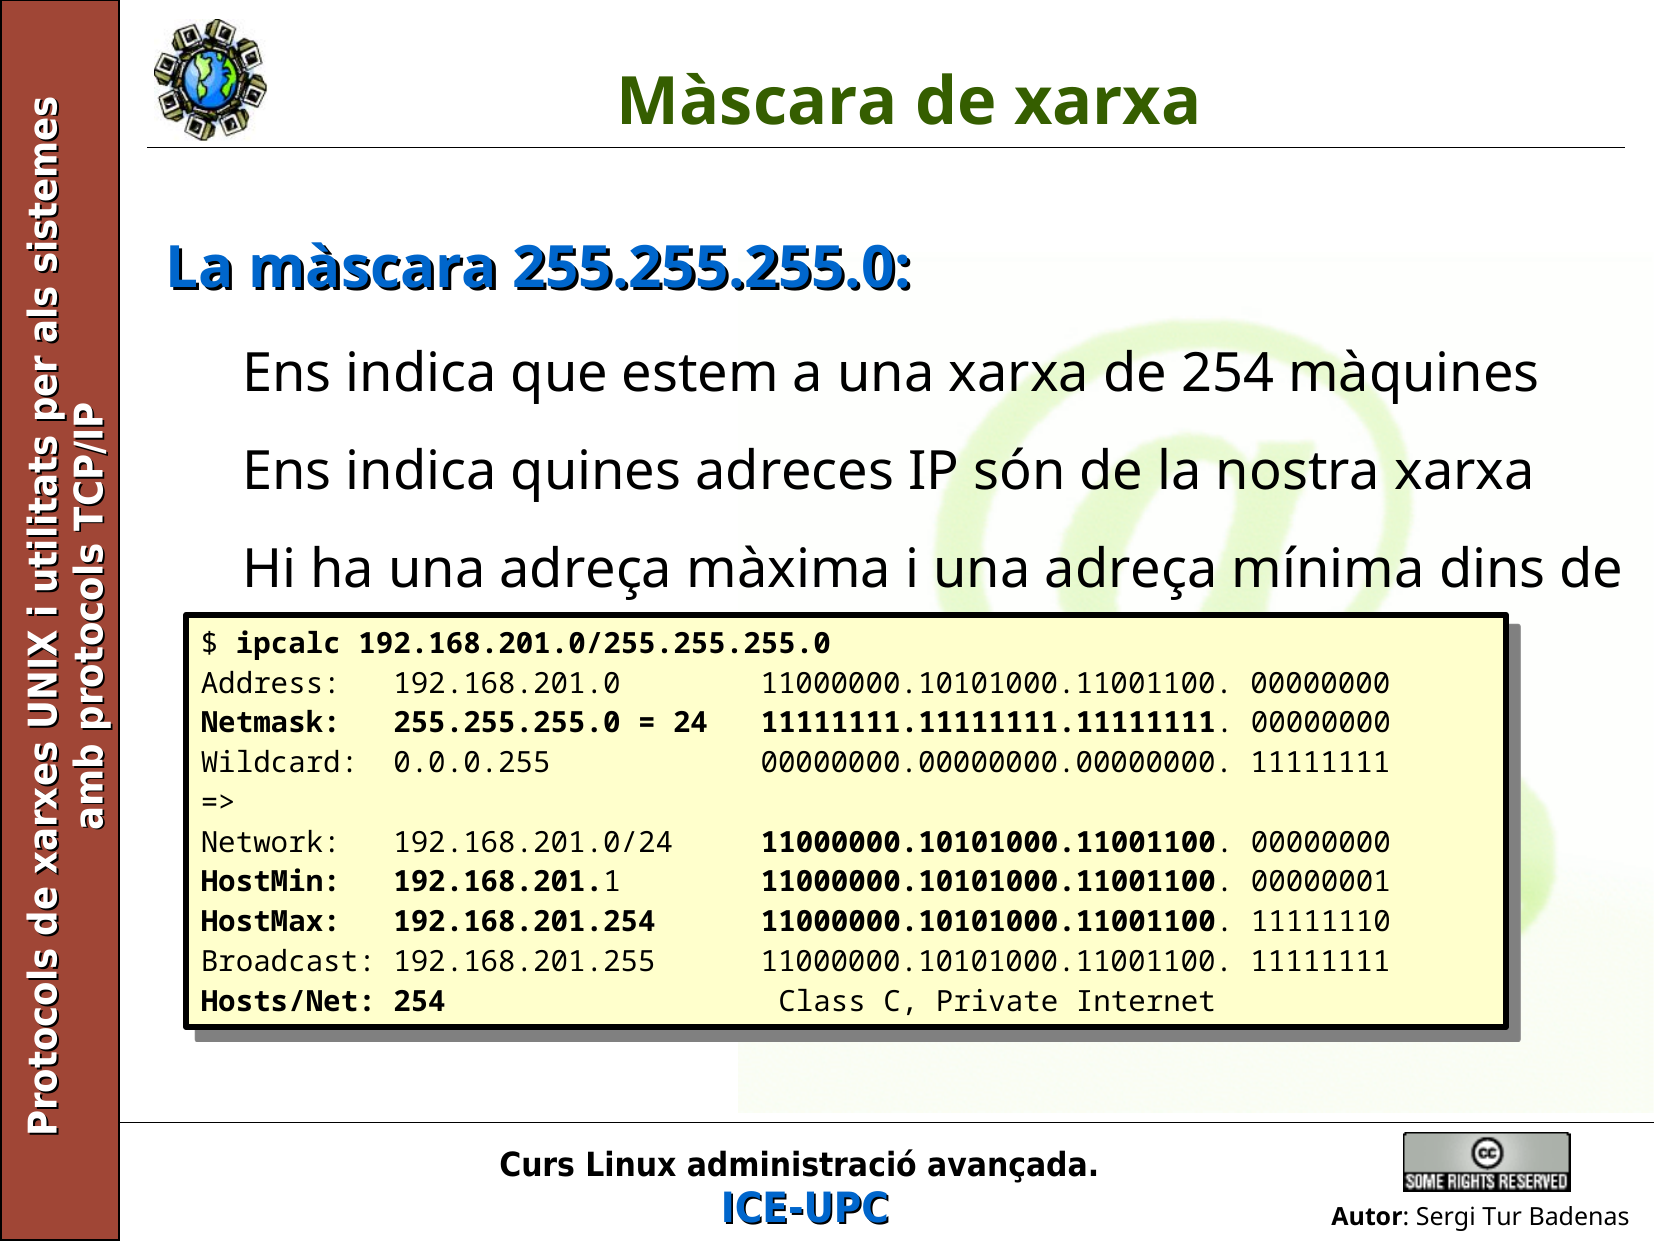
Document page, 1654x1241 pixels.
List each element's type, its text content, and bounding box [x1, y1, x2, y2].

text_box $ ipcalc 192.168.201.0/255.255.255.0 Address: 192.168.201.0 11000000.10101000.11001100. 00000000 Netmask: 255.255.255.0 = 24 11111111.11111111.11111111. 00000000 Wildcard: 0.0.0.255 00000000.00000000.00000000. 11111111 => Network: 192.168.201.0/24 11000000.10101000.11001100. 00000000 HostMin: 192.168.201.1 11000000.10101000.11001100. 00000001 HostMax: 192.168.201.254 11000000.10101000.11001100. 11111110 Broadcast: 192.168.201.255 11000000.10101000.11001100. 11111111 Hosts/Net: 254 Class C, Private Internet [186, 614, 1506, 945]
picture [154, 19, 268, 142]
picture [738, 252, 1654, 1113]
picture [1403, 1132, 1571, 1192]
title Màscara de xarxa [165, 56, 1654, 141]
list La màscara 255.255.255.0: Ens indica que estem a una xarxa de 254 màquines Ens indica quines adreces IP són de la nostra xarxa Hi ha una adreça màxima i una adreça mínima dins de la xarxa [147, 225, 1636, 1061]
